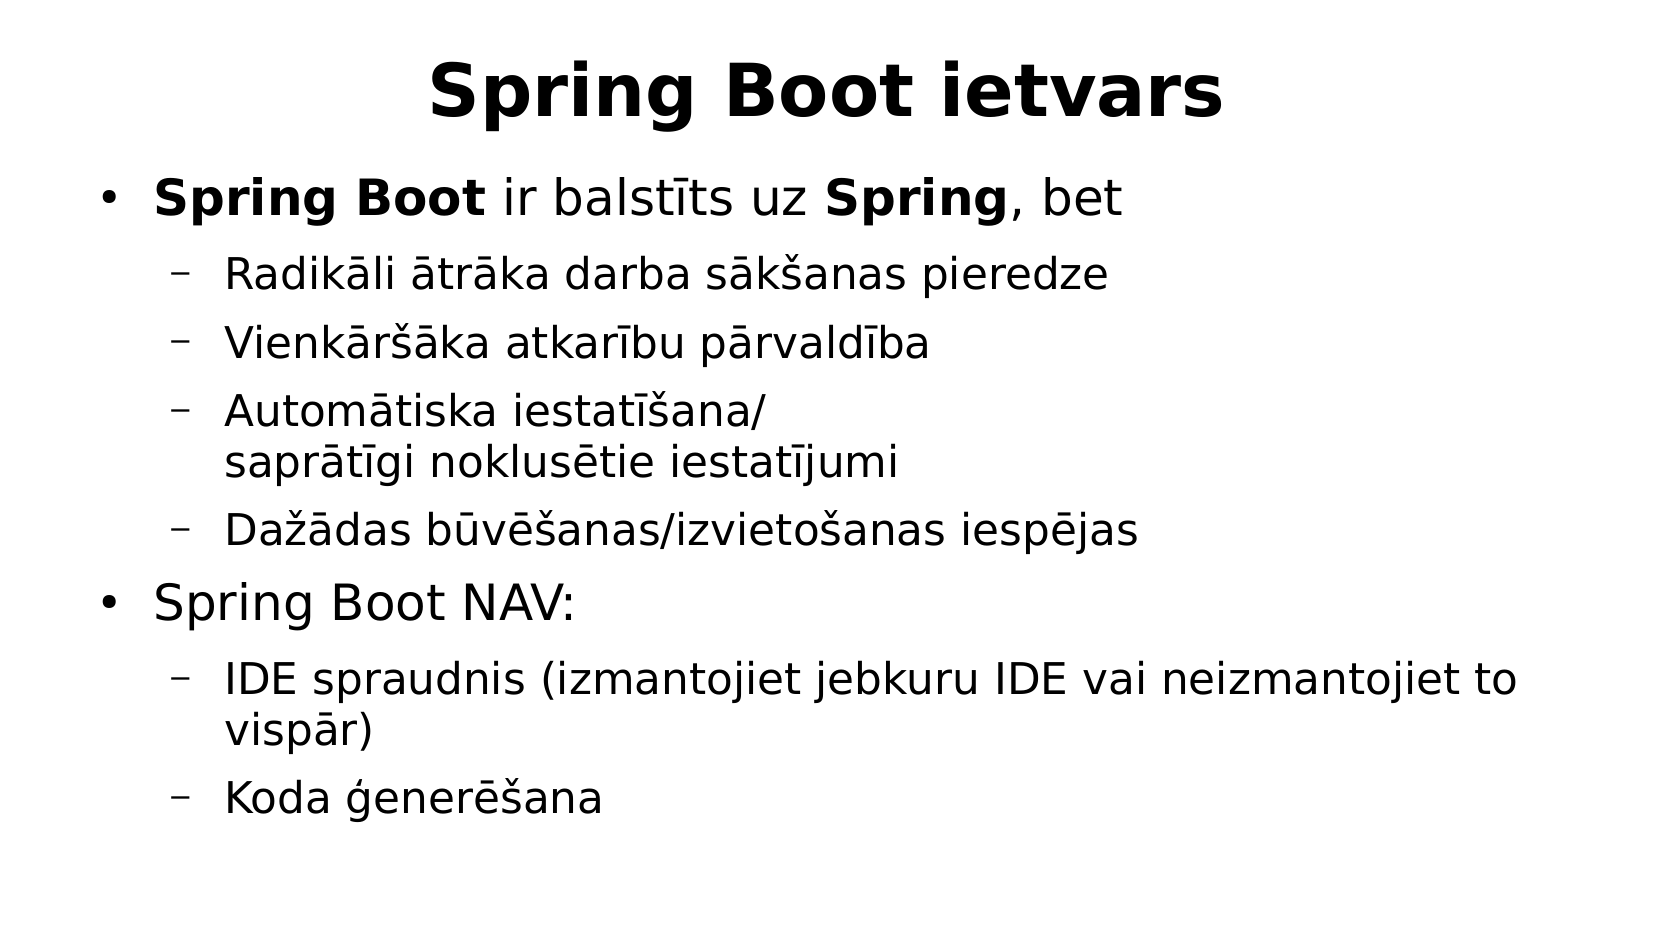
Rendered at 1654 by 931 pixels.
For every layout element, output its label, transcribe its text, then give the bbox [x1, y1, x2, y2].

list Spring Boot ir balstīts uz Spring, bet Radikāli ātrāka darba sākšanas pieredze Vienkāršāka atkarību pārvaldība Automātiska iestatīšana/ saprātīgi noklusētie iestatījumi Dažādas būvēšanas/izvietošanas iespējas Spring Boot NAV: IDE spraudnis (izmantojiet jebkuru IDE vai neizmantojiet to vispār) Koda ģenerēšana [82, 168, 1538, 889]
title Spring Boot ietvars [82, 37, 1571, 147]
